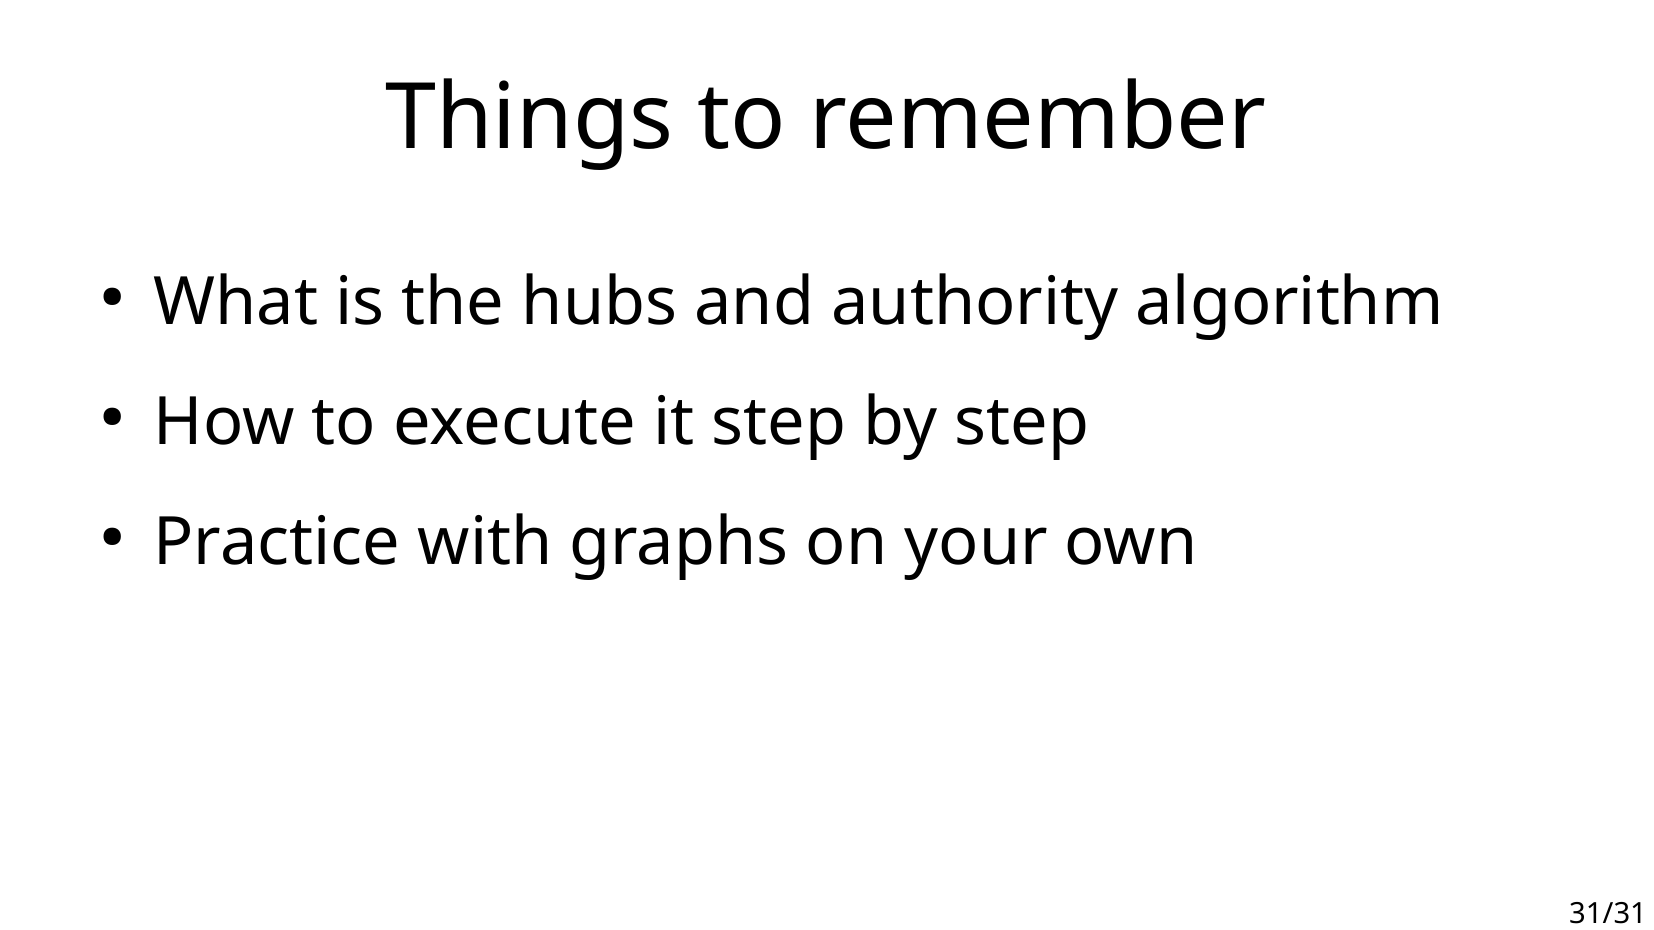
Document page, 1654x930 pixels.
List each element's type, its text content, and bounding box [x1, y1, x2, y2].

list What is the hubs and authority algorithm How to execute it step by step Practice with graphs on your own [82, 252, 1571, 793]
title Things to remember [82, 1, 1571, 225]
